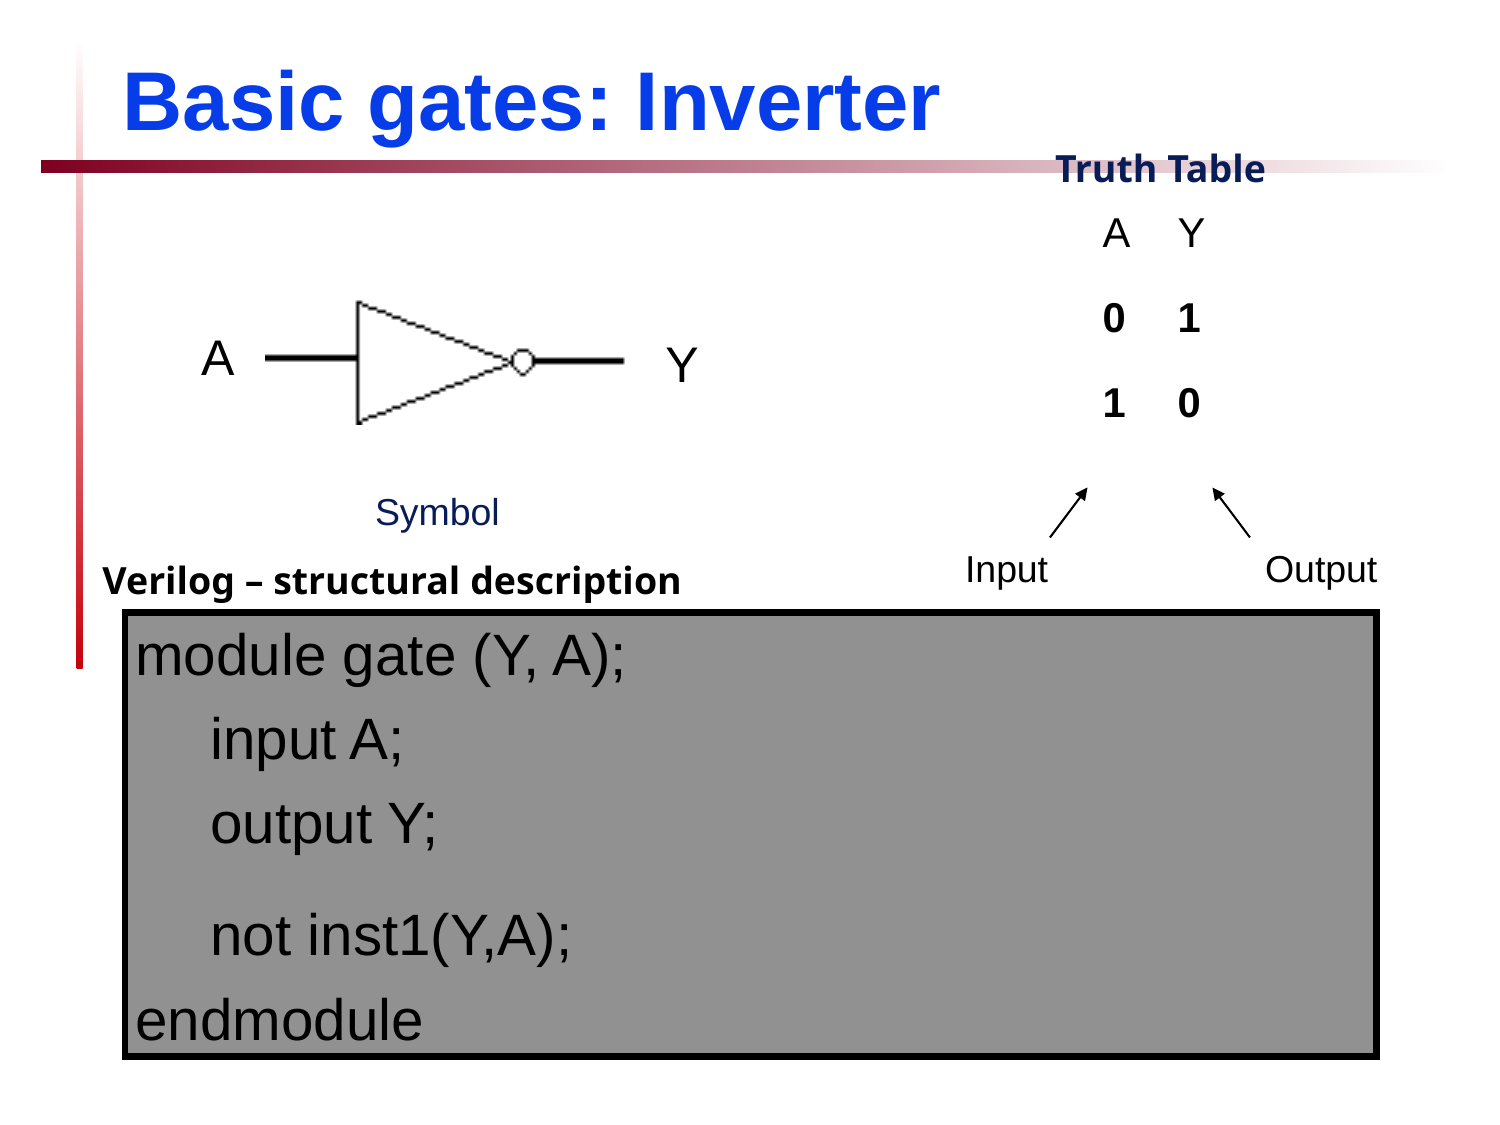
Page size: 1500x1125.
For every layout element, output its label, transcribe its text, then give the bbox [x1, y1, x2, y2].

table_cell 1 [1088, 382, 1163, 467]
text_box Truth Table [1040, 137, 1282, 198]
picture [265, 299, 628, 425]
table_header Y [1163, 212, 1237, 297]
text_box A [186, 317, 249, 393]
table_cell 0 [1088, 297, 1163, 382]
table_cell 1 [1163, 297, 1237, 382]
title Basic gates: Inverter [112, 43, 1400, 240]
text_box Input [950, 537, 1064, 598]
text_box Output [1250, 537, 1393, 598]
text_box Verilog – structural description [87, 549, 888, 610]
text_box Y [650, 324, 714, 400]
list module gate (Y, A); input A; output Y; not inst1(Y,A); endmodule [125, 612, 1377, 1057]
text_box Symbol [360, 480, 515, 541]
table_cell 0 [1163, 382, 1237, 467]
table_header A [1088, 212, 1163, 297]
